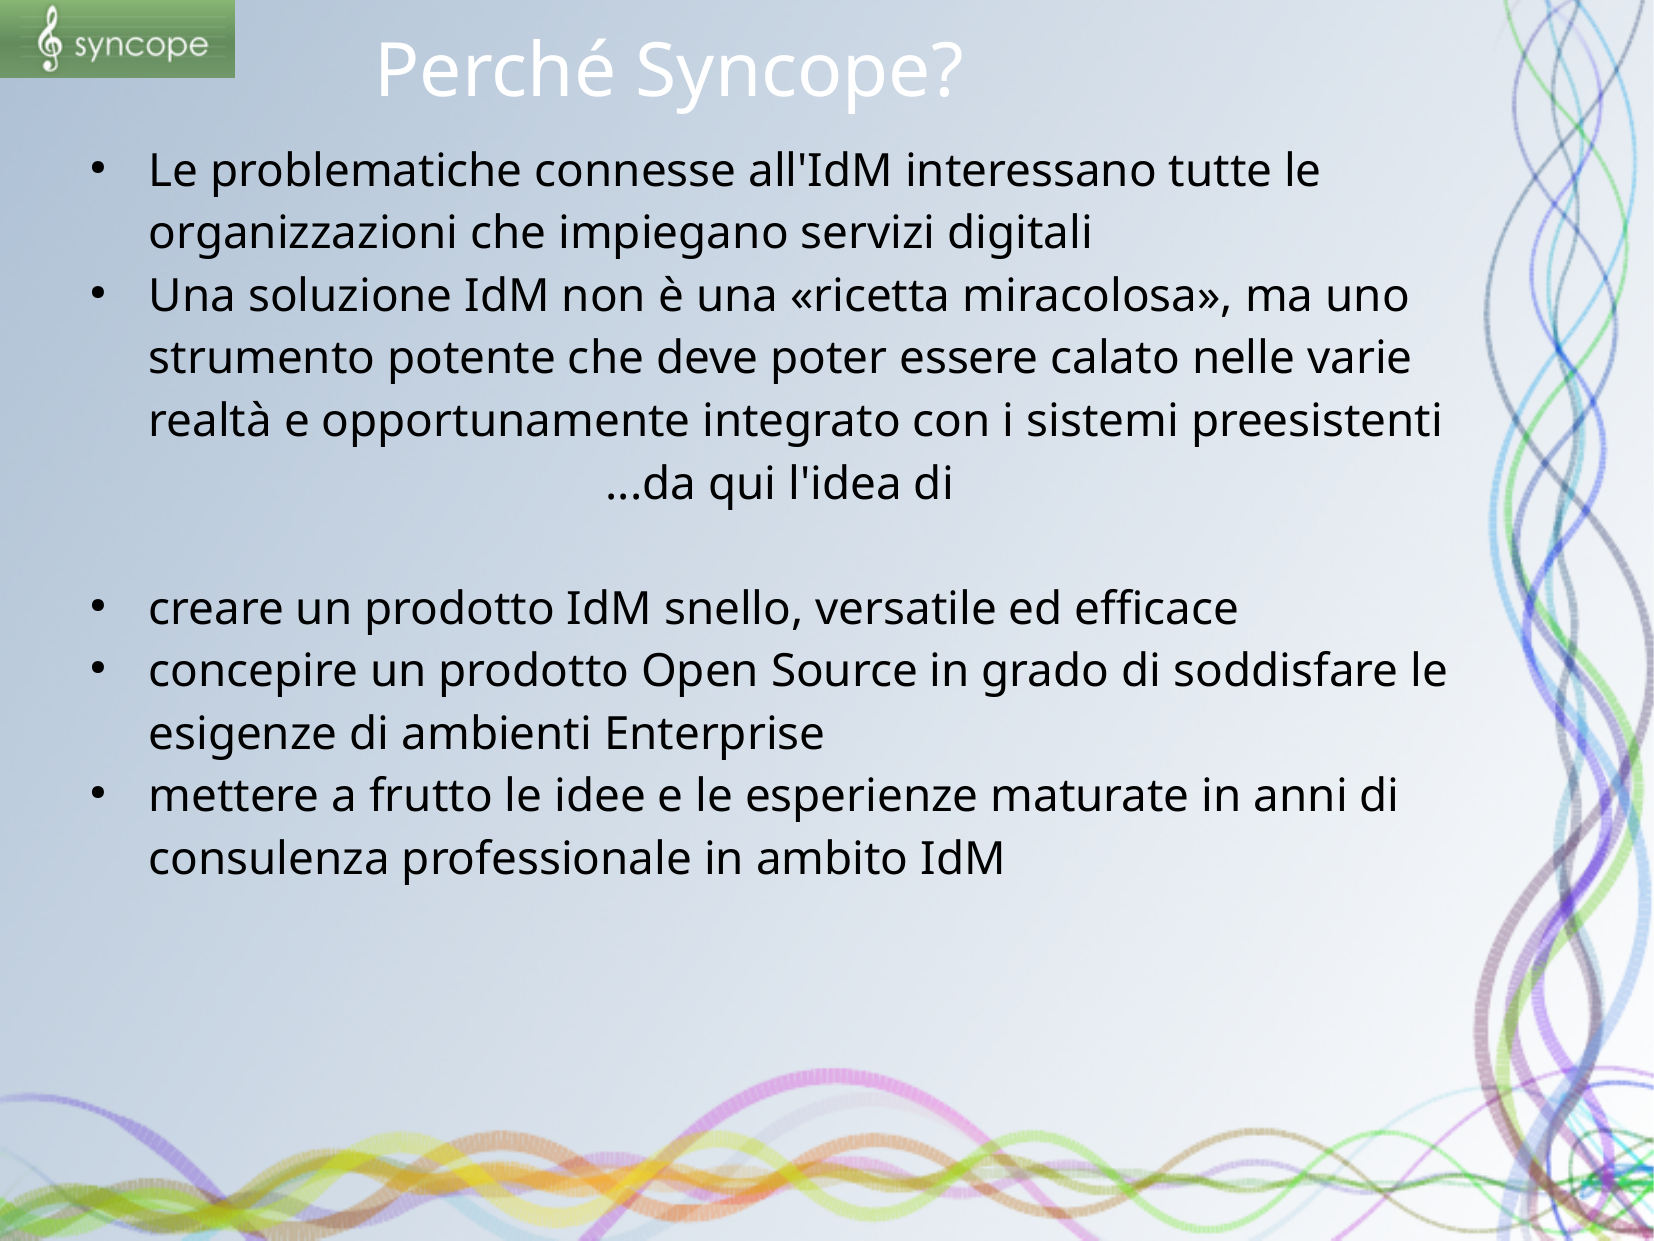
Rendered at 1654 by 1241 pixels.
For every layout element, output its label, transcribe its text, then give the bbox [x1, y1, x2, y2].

text_box Perché Syncope? [359, 9, 1313, 129]
text_box Le problematiche connesse all'IdM interessano tutte le organizzazioni che impiegano servizi digitali Una soluzione IdM non è una «ricetta miracolosa», ma uno strumento potente che deve poter essere calato nelle varie realtà e opportunamente integrato con i sistemi preesistenti ...da qui l'idea di creare un prodotto IdM snello, versatile ed efficace concepire un prodotto Open Source in grado di soddisfare le esigenze di ambienti Enterprise mettere a frutto le idee e le esperienze maturate in anni di consulenza professionale in ambito IdM [75, 129, 1486, 1062]
picture [0, 0, 1654, 1241]
